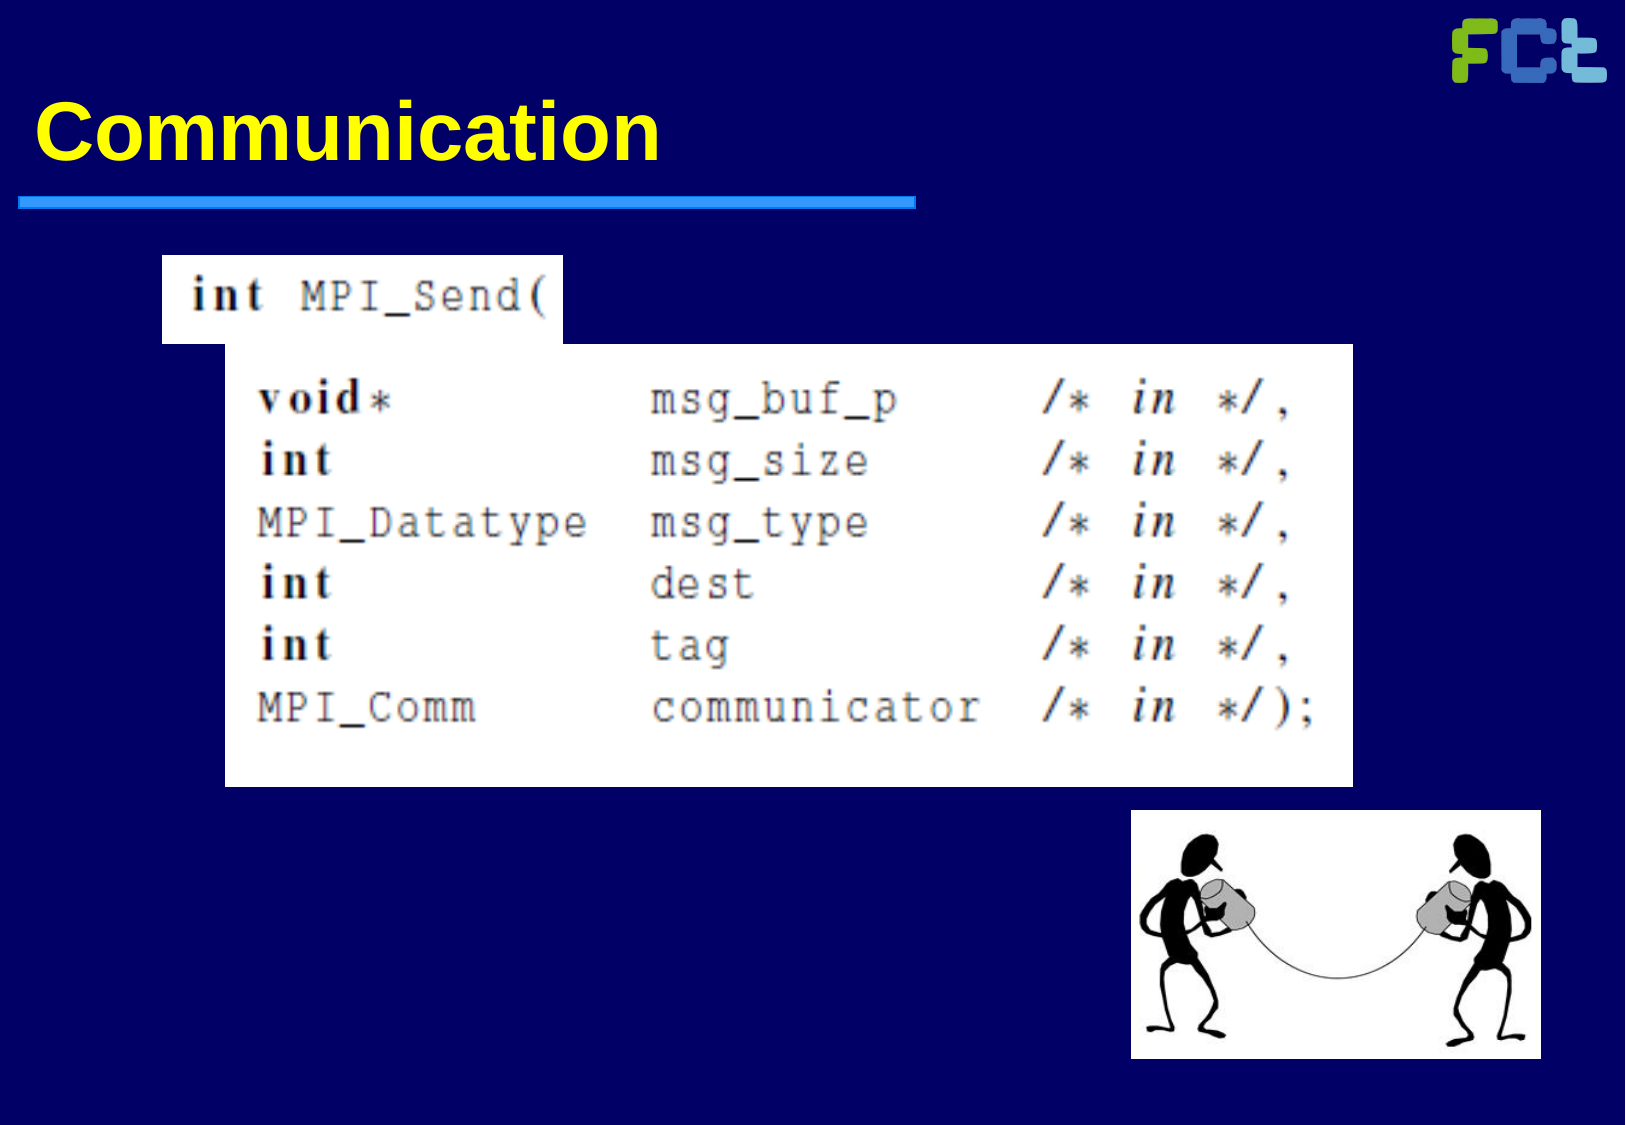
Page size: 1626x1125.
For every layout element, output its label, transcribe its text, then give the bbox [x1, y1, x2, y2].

picture [1131, 810, 1541, 1059]
picture [162, 255, 1353, 787]
title Communication [19, 7, 1606, 185]
